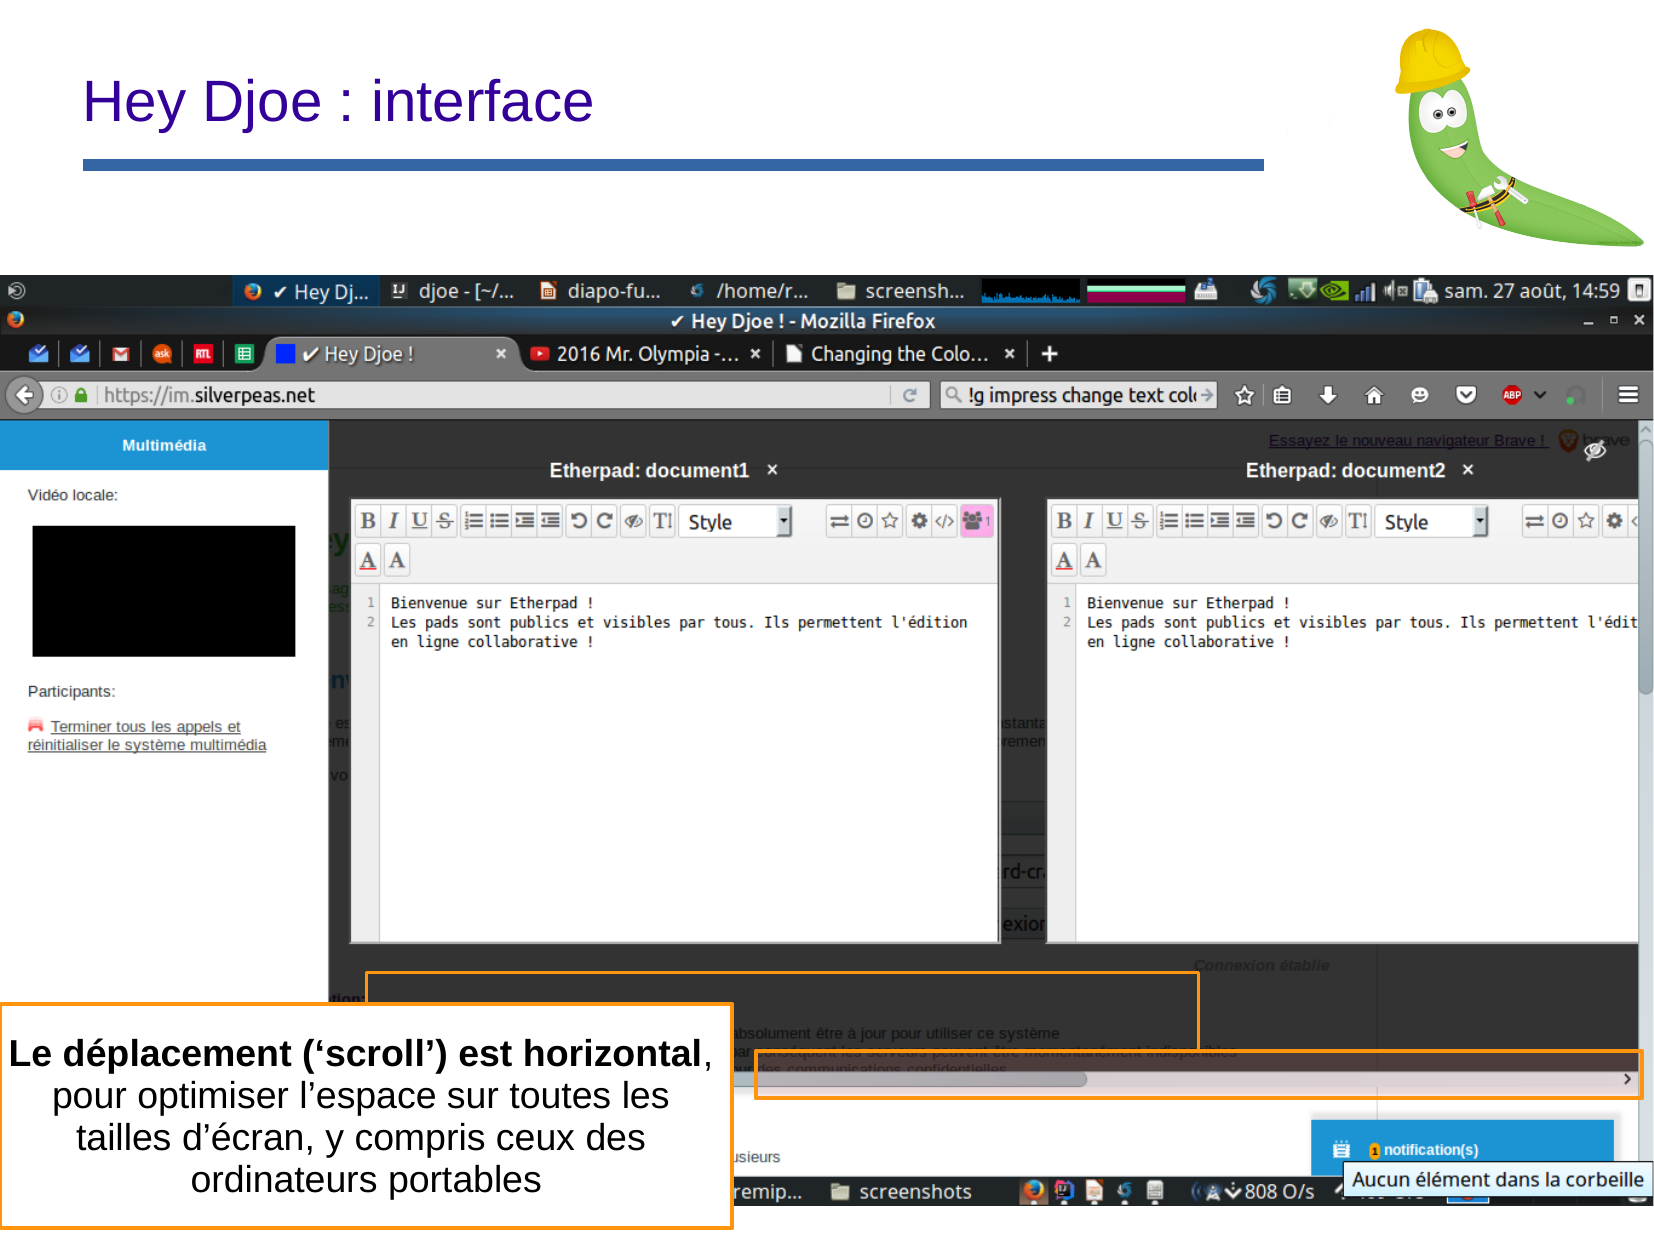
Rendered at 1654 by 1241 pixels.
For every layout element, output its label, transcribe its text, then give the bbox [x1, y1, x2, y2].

picture [1286, 23, 1647, 248]
text_box [755, 1051, 1642, 1099]
text_box Le déplacement (‘scroll’) est horizontal, pour optimiser l’espace sur toutes les tailles d’écran, y compris ceux des ordinateurs portables [0, 1003, 733, 1229]
picture [0, 275, 1654, 1206]
title Hey Djoe : interface [82, 49, 1264, 154]
